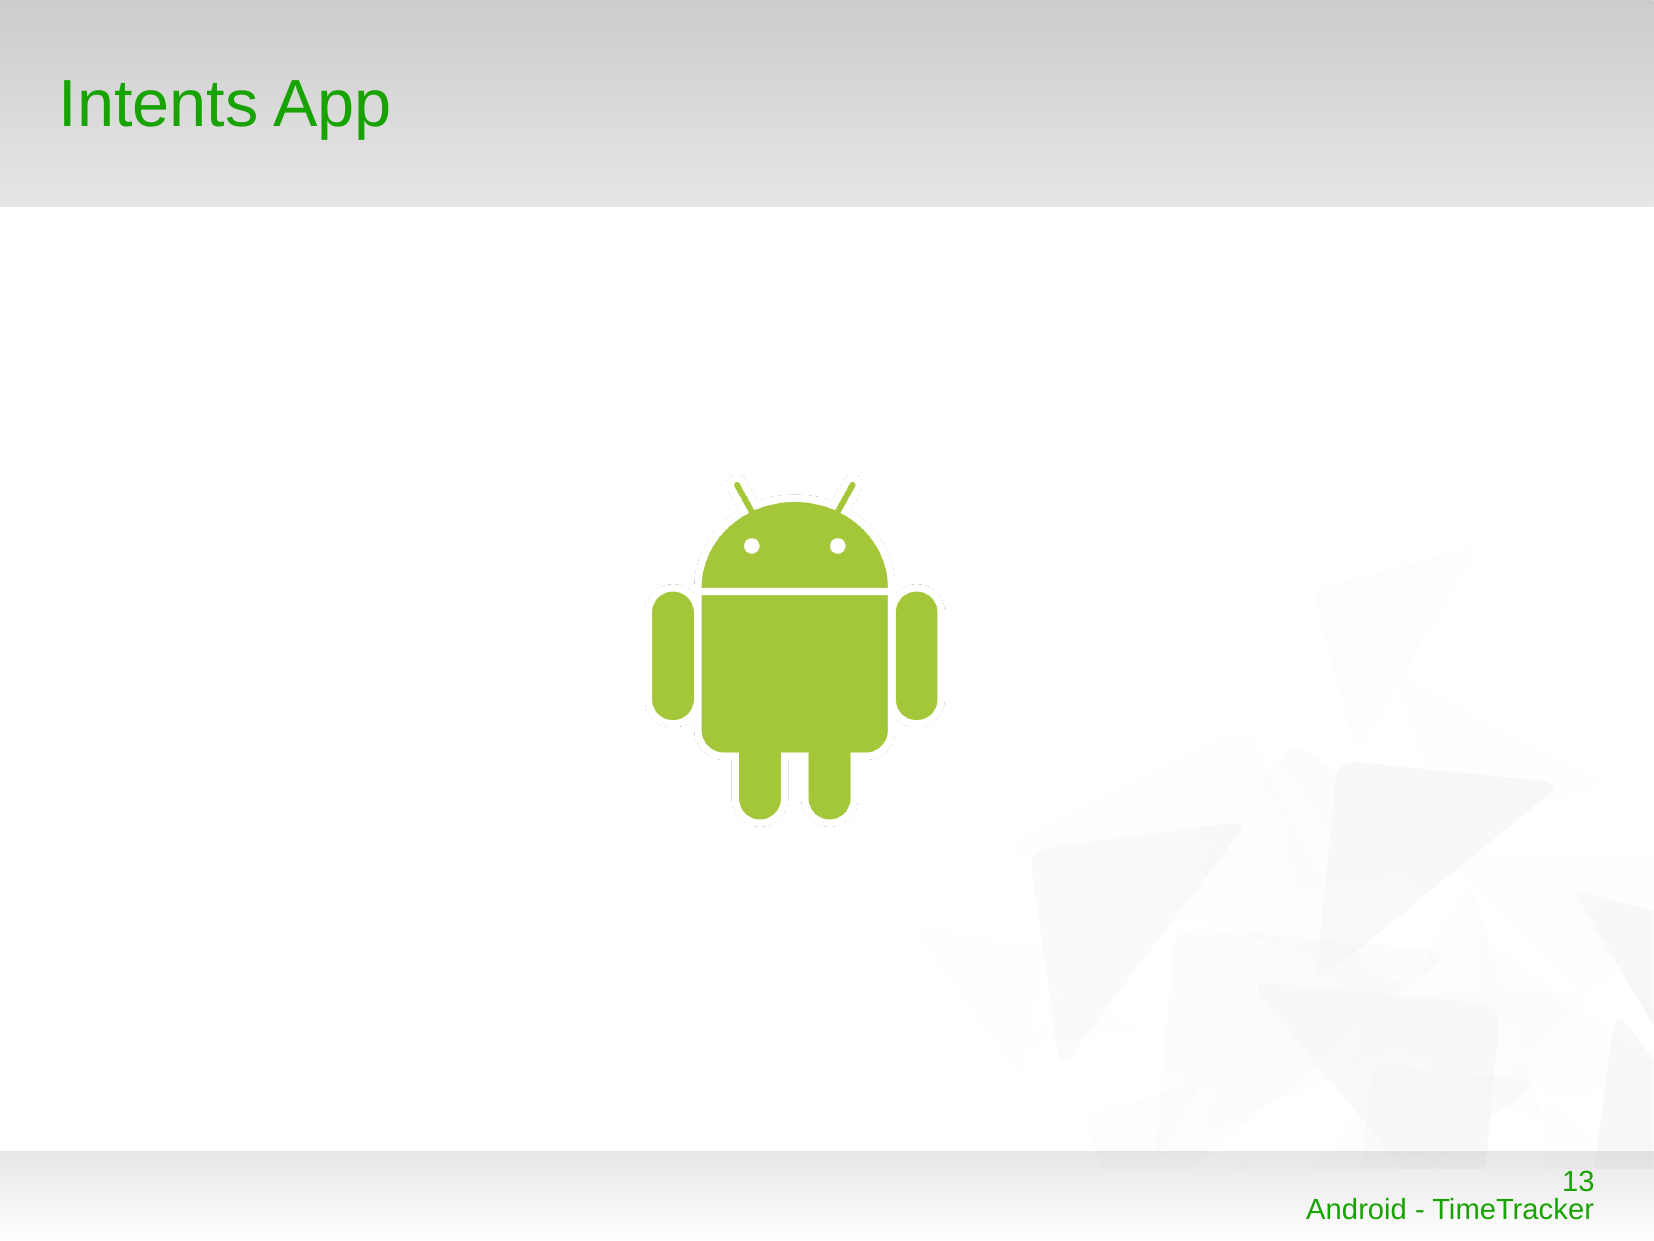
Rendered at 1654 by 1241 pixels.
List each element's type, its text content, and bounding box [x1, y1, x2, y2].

title Intents App [59, 29, 1595, 178]
picture [644, 474, 1654, 1169]
